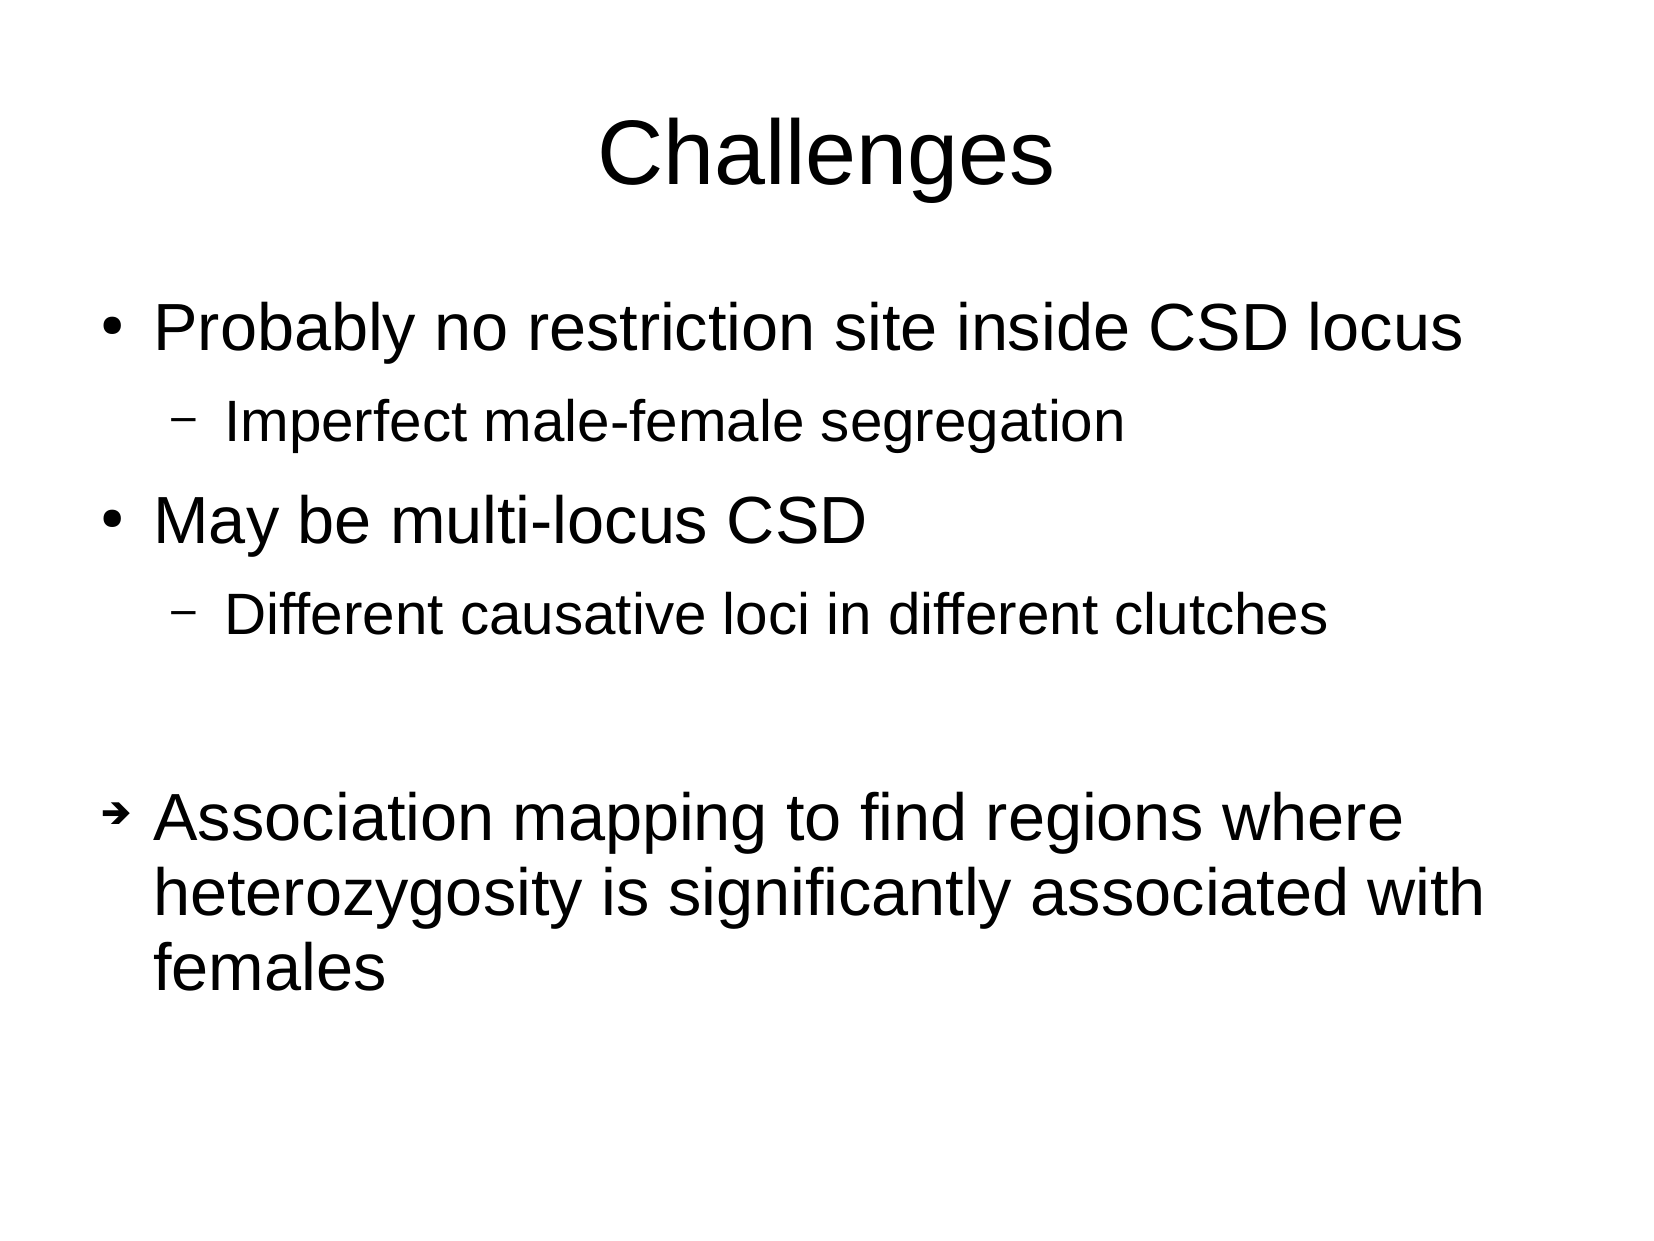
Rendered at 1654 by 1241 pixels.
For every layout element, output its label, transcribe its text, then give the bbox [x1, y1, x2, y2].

title Challenges [82, 49, 1571, 257]
list Probably no restriction site inside CSD locus Imperfect male-female segregation May be multi-locus CSD Different causative loci in different clutches Association mapping to find regions where heterozygosity is significantly associated with females [82, 290, 1571, 1010]
